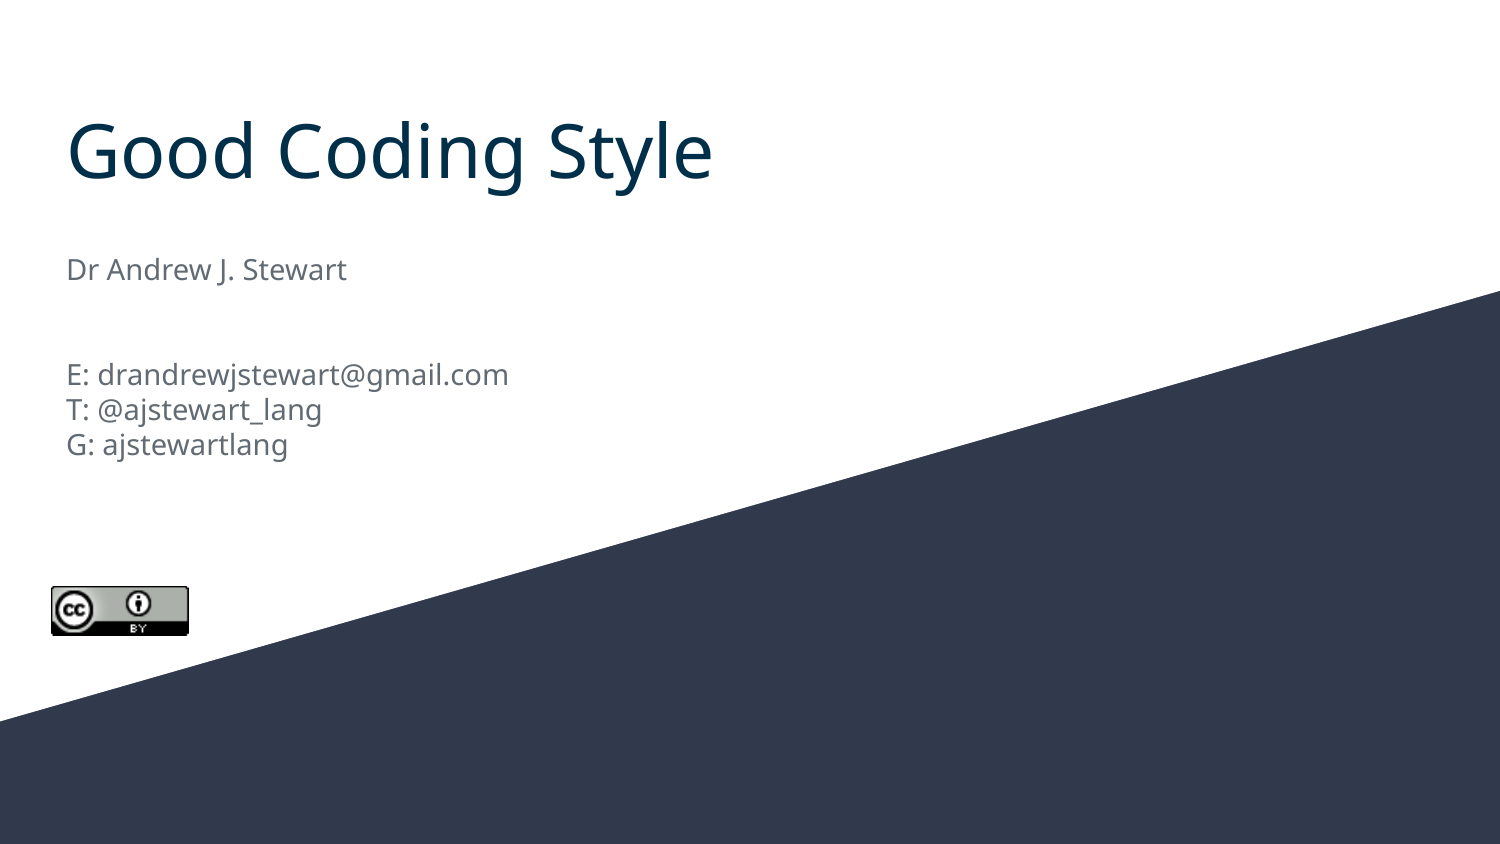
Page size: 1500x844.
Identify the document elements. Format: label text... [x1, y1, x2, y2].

title Good Coding Style [51, 88, 1449, 299]
subtitle Dr Andrew J. Stewart E: drandrewjstewart@gmail.com T: @ajstewart_lang G: ajstewartlang [51, 236, 748, 358]
picture [51, 586, 189, 636]
